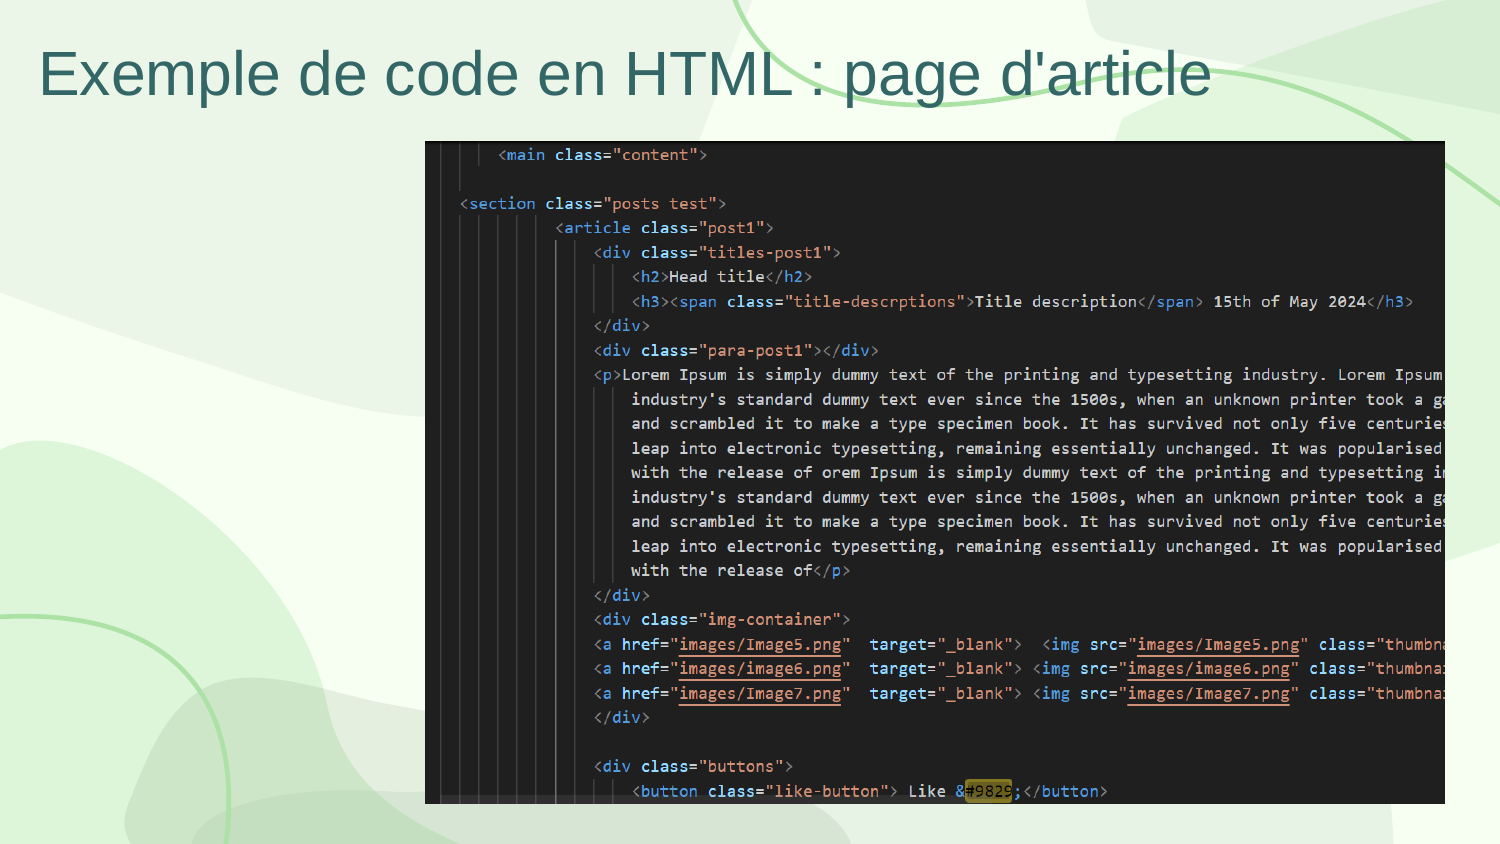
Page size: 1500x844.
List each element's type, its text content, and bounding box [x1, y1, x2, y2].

picture [425, 178, 1445, 804]
title Exemple de code en HTML : page d'article [23, 25, 1489, 178]
